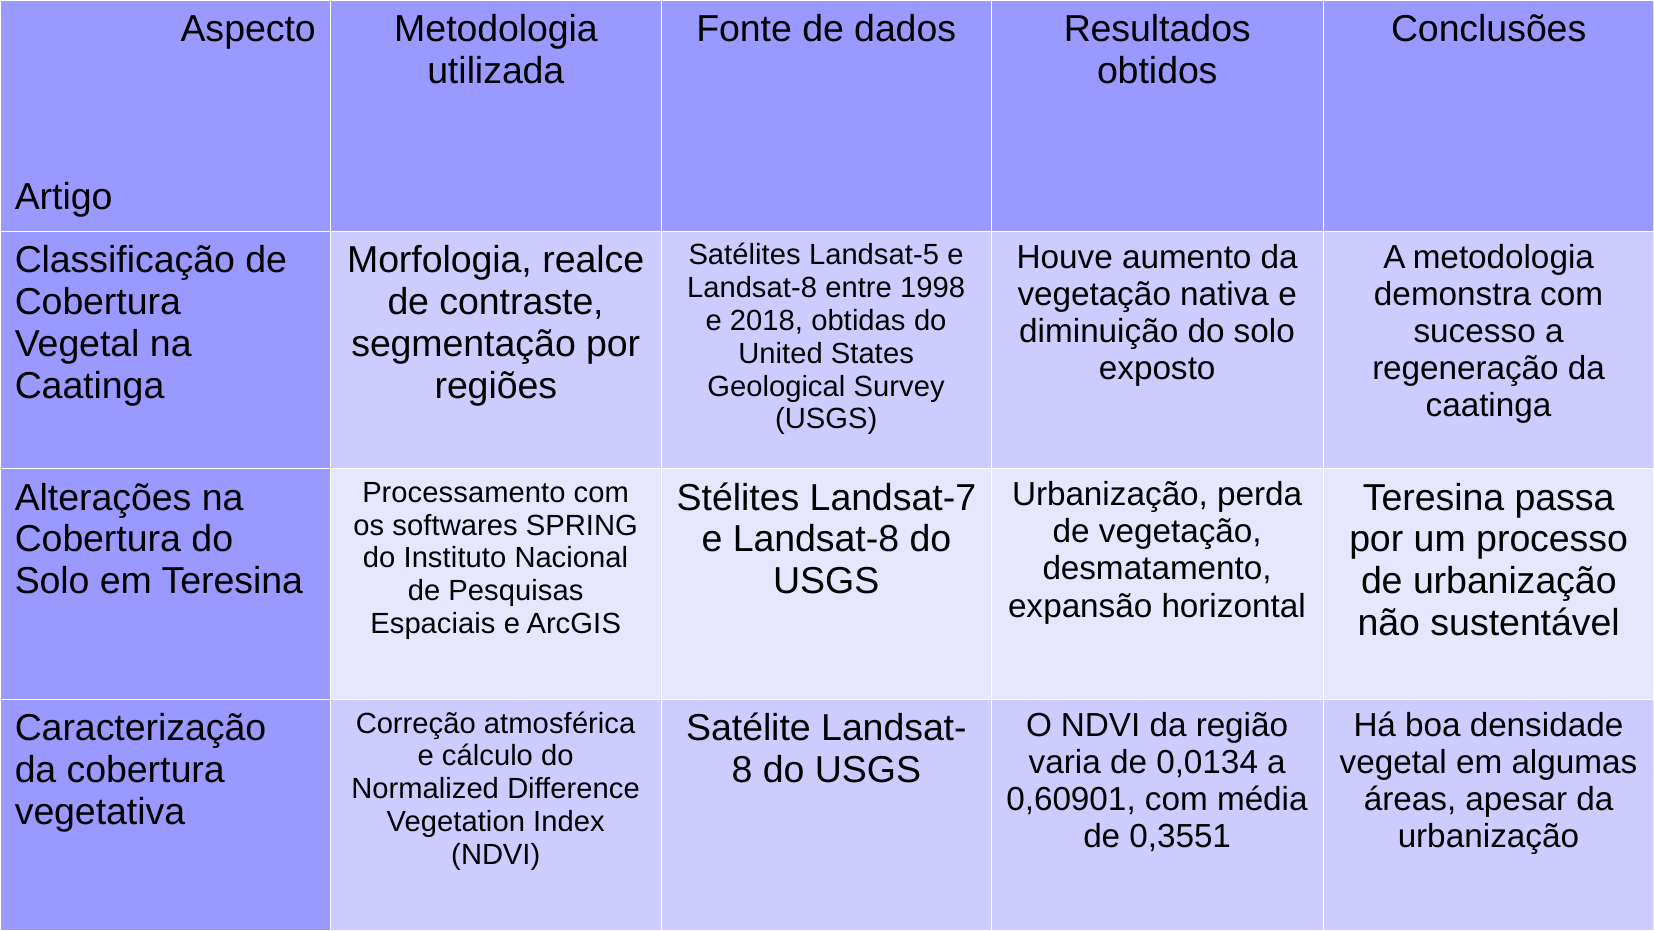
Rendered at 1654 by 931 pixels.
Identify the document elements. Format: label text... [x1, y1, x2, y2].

table_cell Satélites Landsat-5 e Landsat-8 entre 1998 e 2018, obtidas do United States Geological Survey (USGS) [662, 232, 991, 468]
table_cell Há boa densidade vegetal em algumas áreas, apesar da urbanização [1324, 700, 1654, 930]
table_header Resultados obtidos [992, 1, 1323, 231]
table_cell Stélites Landsat-7 e Landsat-8 do USGS [662, 469, 991, 699]
table_cell Teresina passa por um processo de urbanização não sustentável [1324, 469, 1654, 699]
table_header Conclusões [1324, 1, 1654, 231]
table_header Fonte de dados [662, 1, 991, 231]
table_cell Correção atmosférica e cálculo do Normalized Difference Vegetation Index (NDVI) [331, 700, 661, 930]
table_cell O NDVI da região varia de 0,0134 a 0,60901, com média de 0,3551 [992, 700, 1323, 930]
table_cell Processamento com os softwares SPRING do Instituto Nacional de Pesquisas Espaciais e ArcGIS [331, 469, 661, 699]
table_cell Alterações na Cobertura do Solo em Teresina [1, 469, 330, 699]
table_cell Caracterização da cobertura vegetativa [1, 700, 330, 930]
table_cell Satélite Landsat-8 do USGS [662, 700, 991, 930]
table_cell Houve aumento da vegetação nativa e diminuição do solo exposto [992, 232, 1323, 468]
table_cell A metodologia demonstra com sucesso a regeneração da caatinga [1324, 232, 1654, 468]
table_cell Classificação de Cobertura Vegetal na Caatinga [1, 232, 330, 468]
table_cell Urbanização, perda de vegetação, desmatamento, expansão horizontal [992, 469, 1323, 699]
table_cell Morfologia, realce de contraste, segmentação por regiões [331, 232, 661, 468]
table_header Metodologia utilizada [331, 1, 661, 231]
table_header Aspecto Artigo [1, 1, 330, 231]
